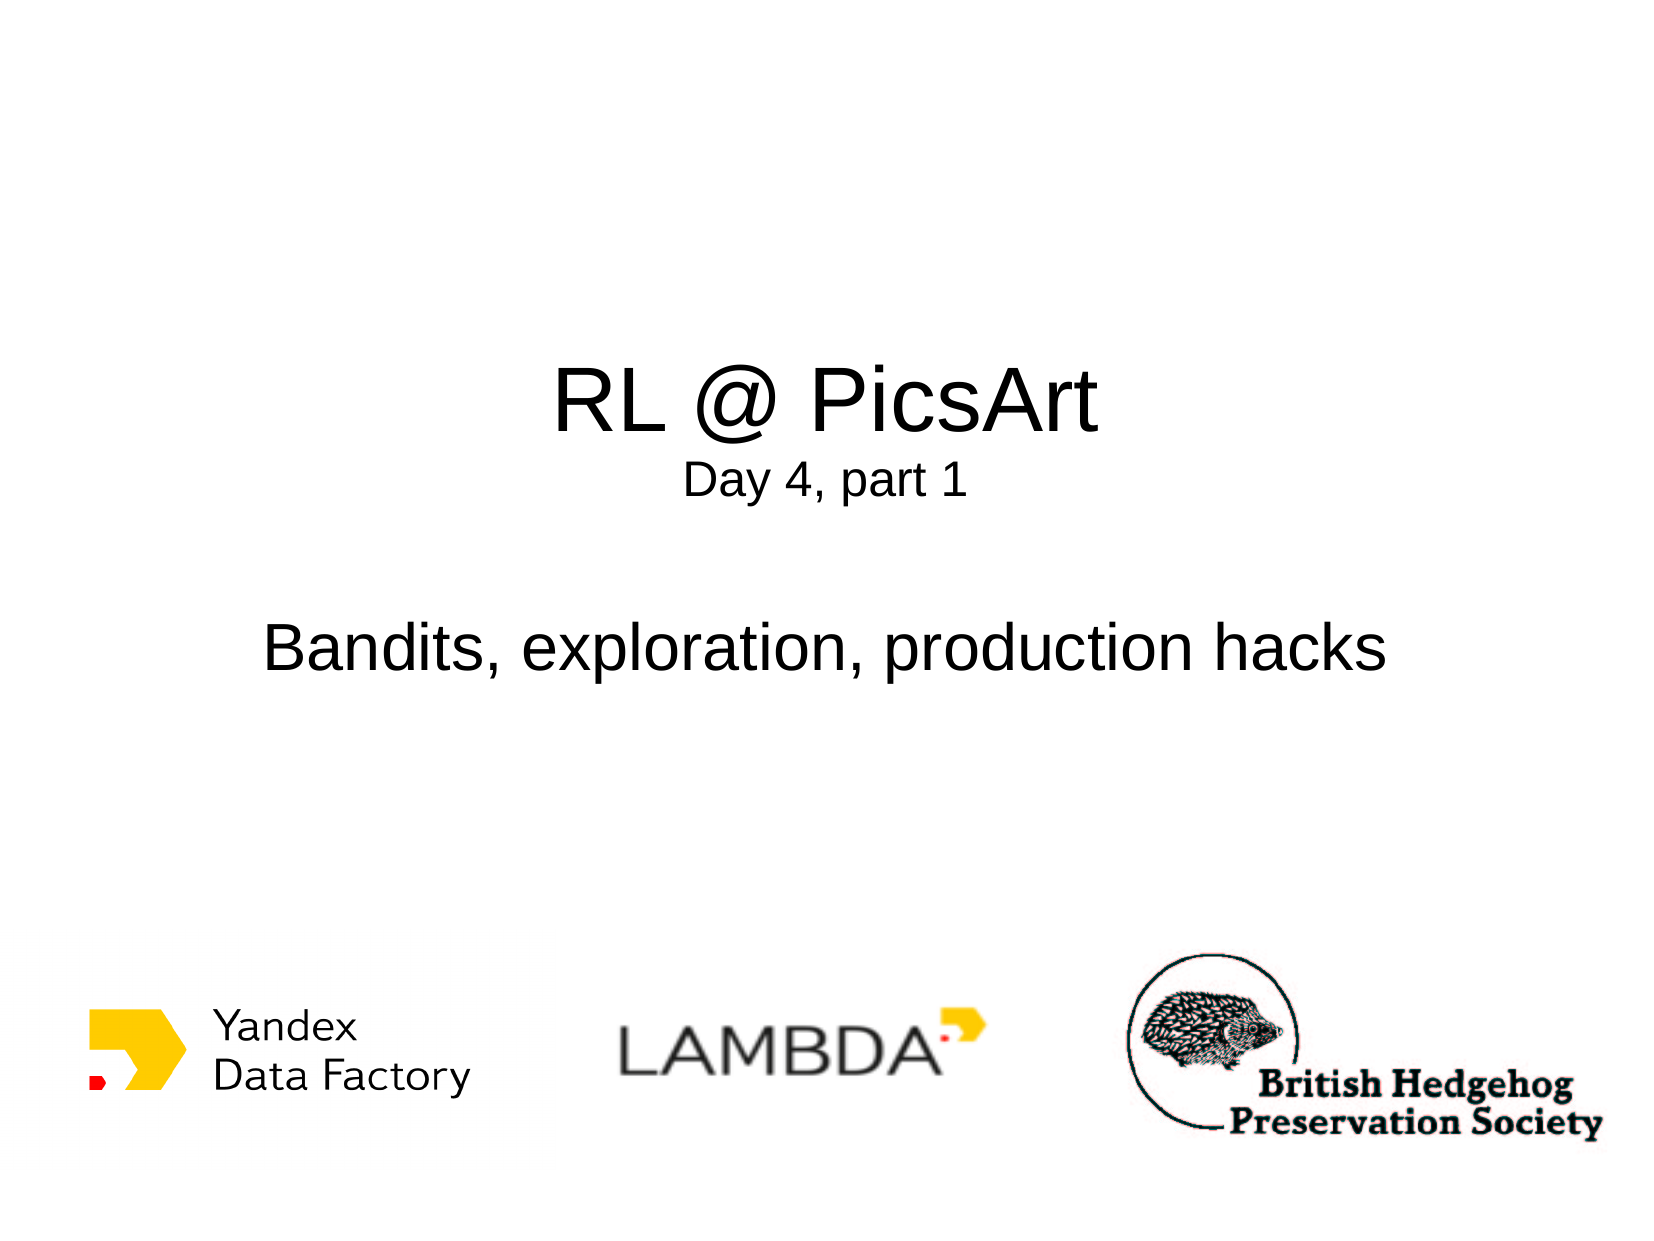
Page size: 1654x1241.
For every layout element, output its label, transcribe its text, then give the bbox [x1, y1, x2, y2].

picture [1050, 869, 1654, 1241]
picture [0, 929, 556, 1171]
picture [585, 872, 1006, 1213]
text_box RL @ PicsArt Day 4, part 1 Bandits, exploration, production hacks [0, 311, 1654, 723]
